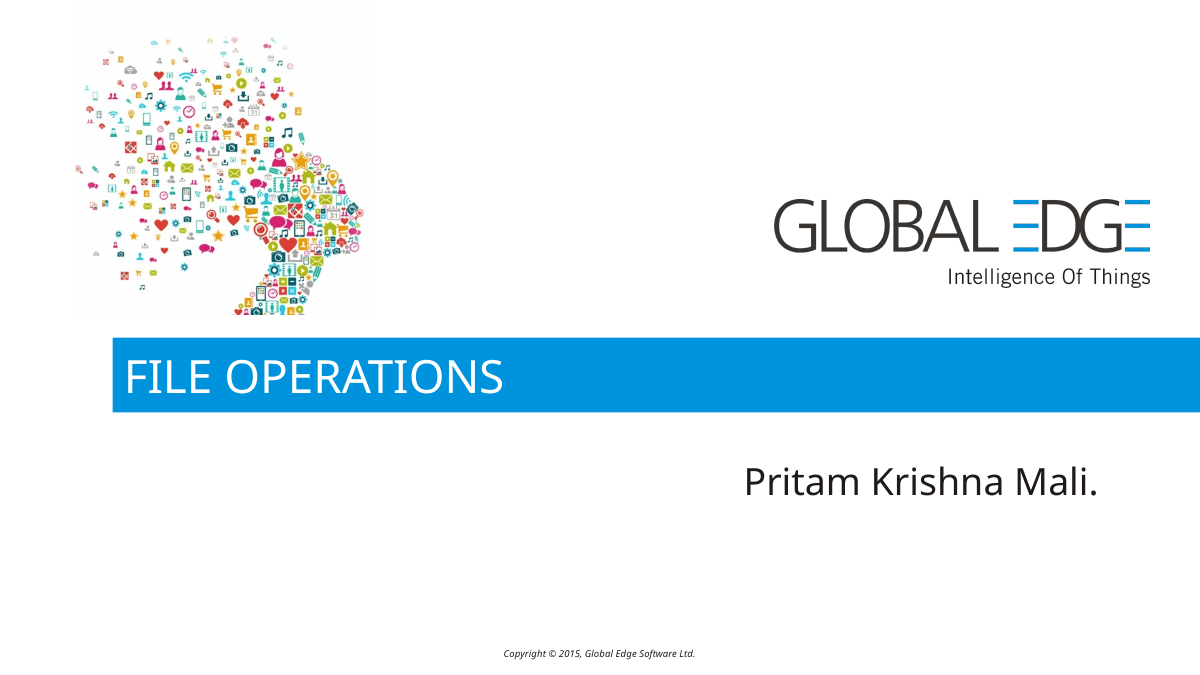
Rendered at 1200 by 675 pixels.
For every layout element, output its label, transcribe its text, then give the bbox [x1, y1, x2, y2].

list Pritam Krishna Mali. [661, 448, 1193, 512]
picture [774, 199, 1150, 288]
picture [75, 0, 377, 315]
title FILE OPERATIONS [112, 337, 1200, 413]
